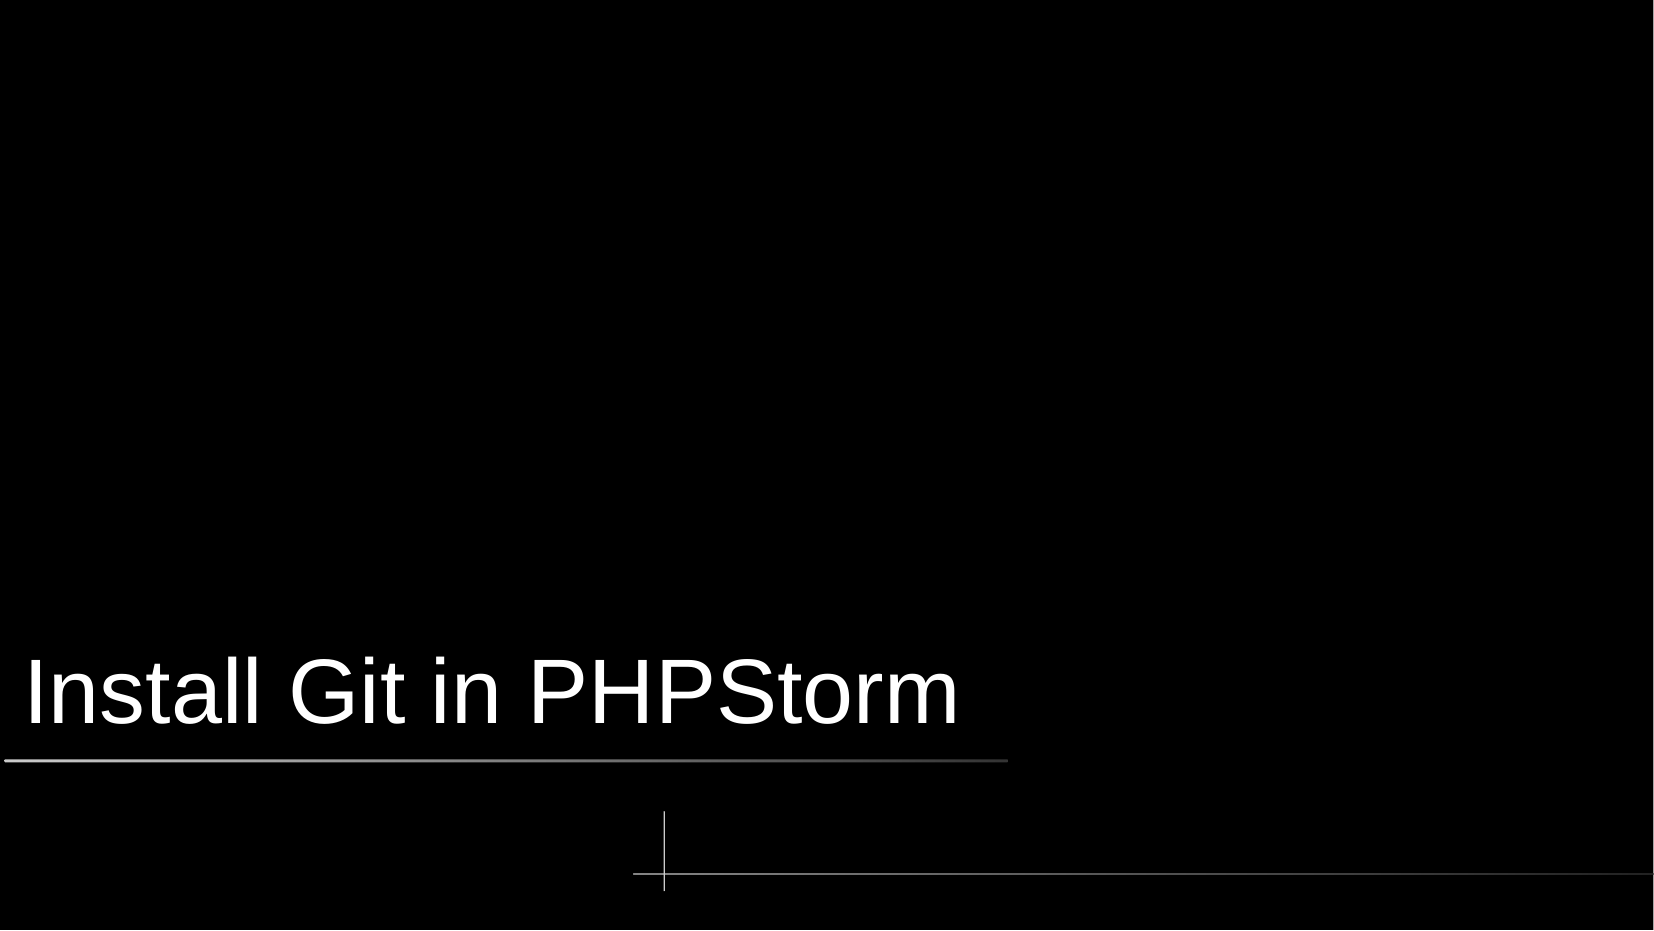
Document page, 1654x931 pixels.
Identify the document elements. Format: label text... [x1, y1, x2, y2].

title Install Git in PHPStorm [23, 637, 1501, 746]
